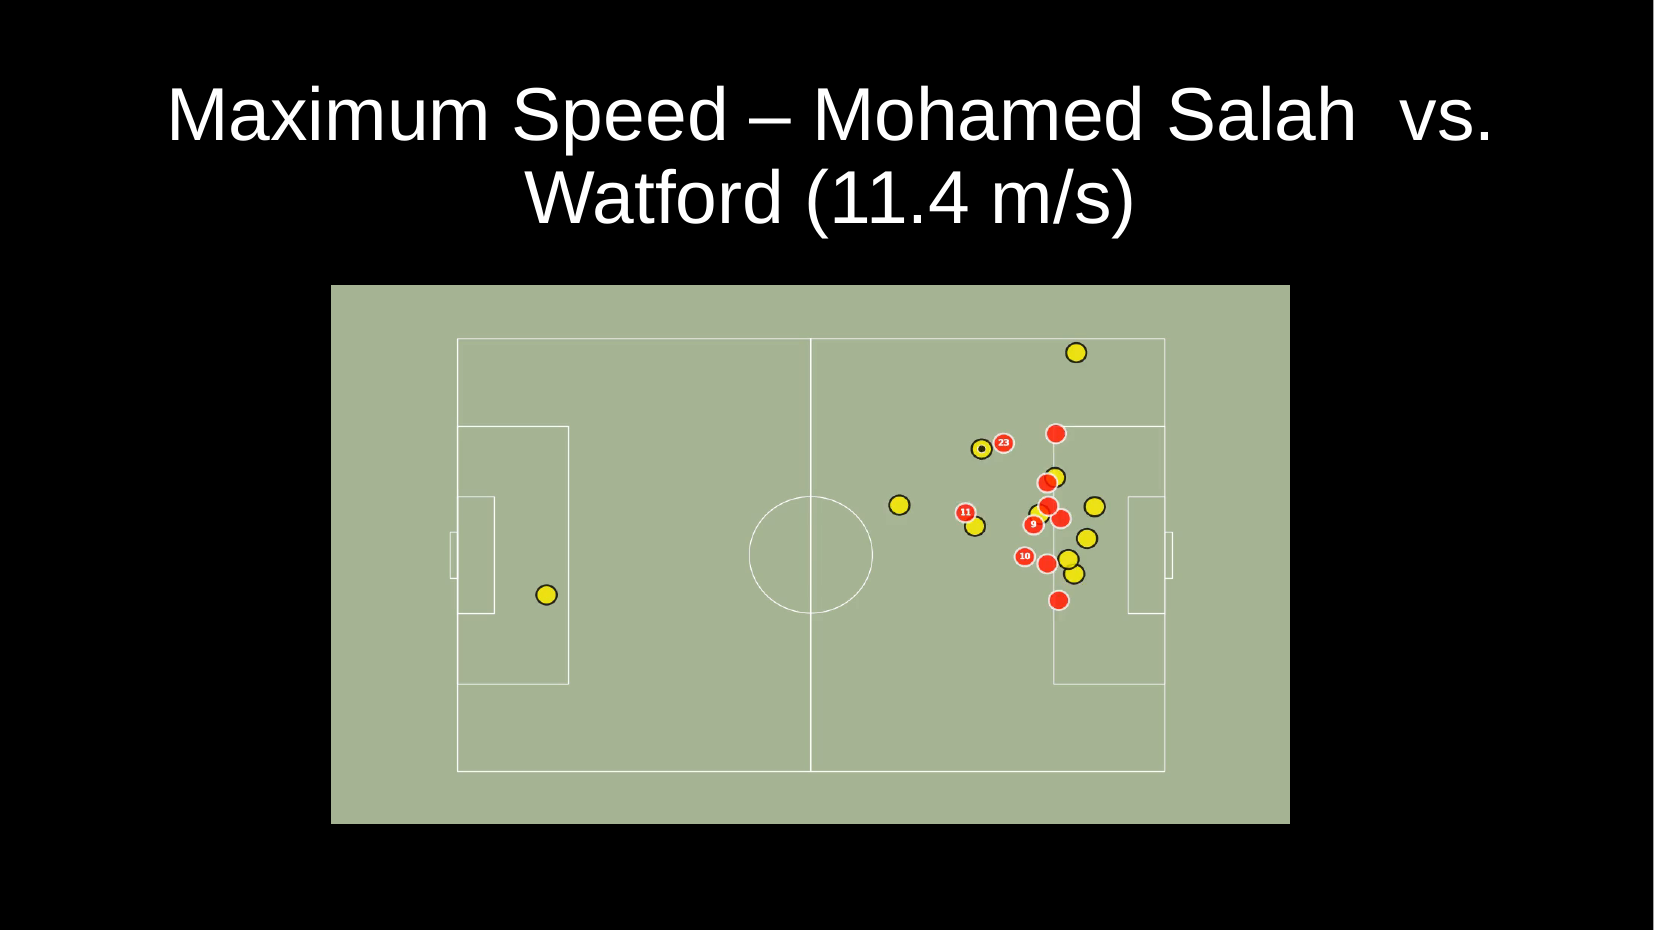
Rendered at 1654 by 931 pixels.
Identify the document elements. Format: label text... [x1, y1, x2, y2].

title Maximum Speed – Mohamed Salah vs. Watford (11.4 m/s) [86, 71, 1576, 241]
text_box [331, 285, 1291, 825]
